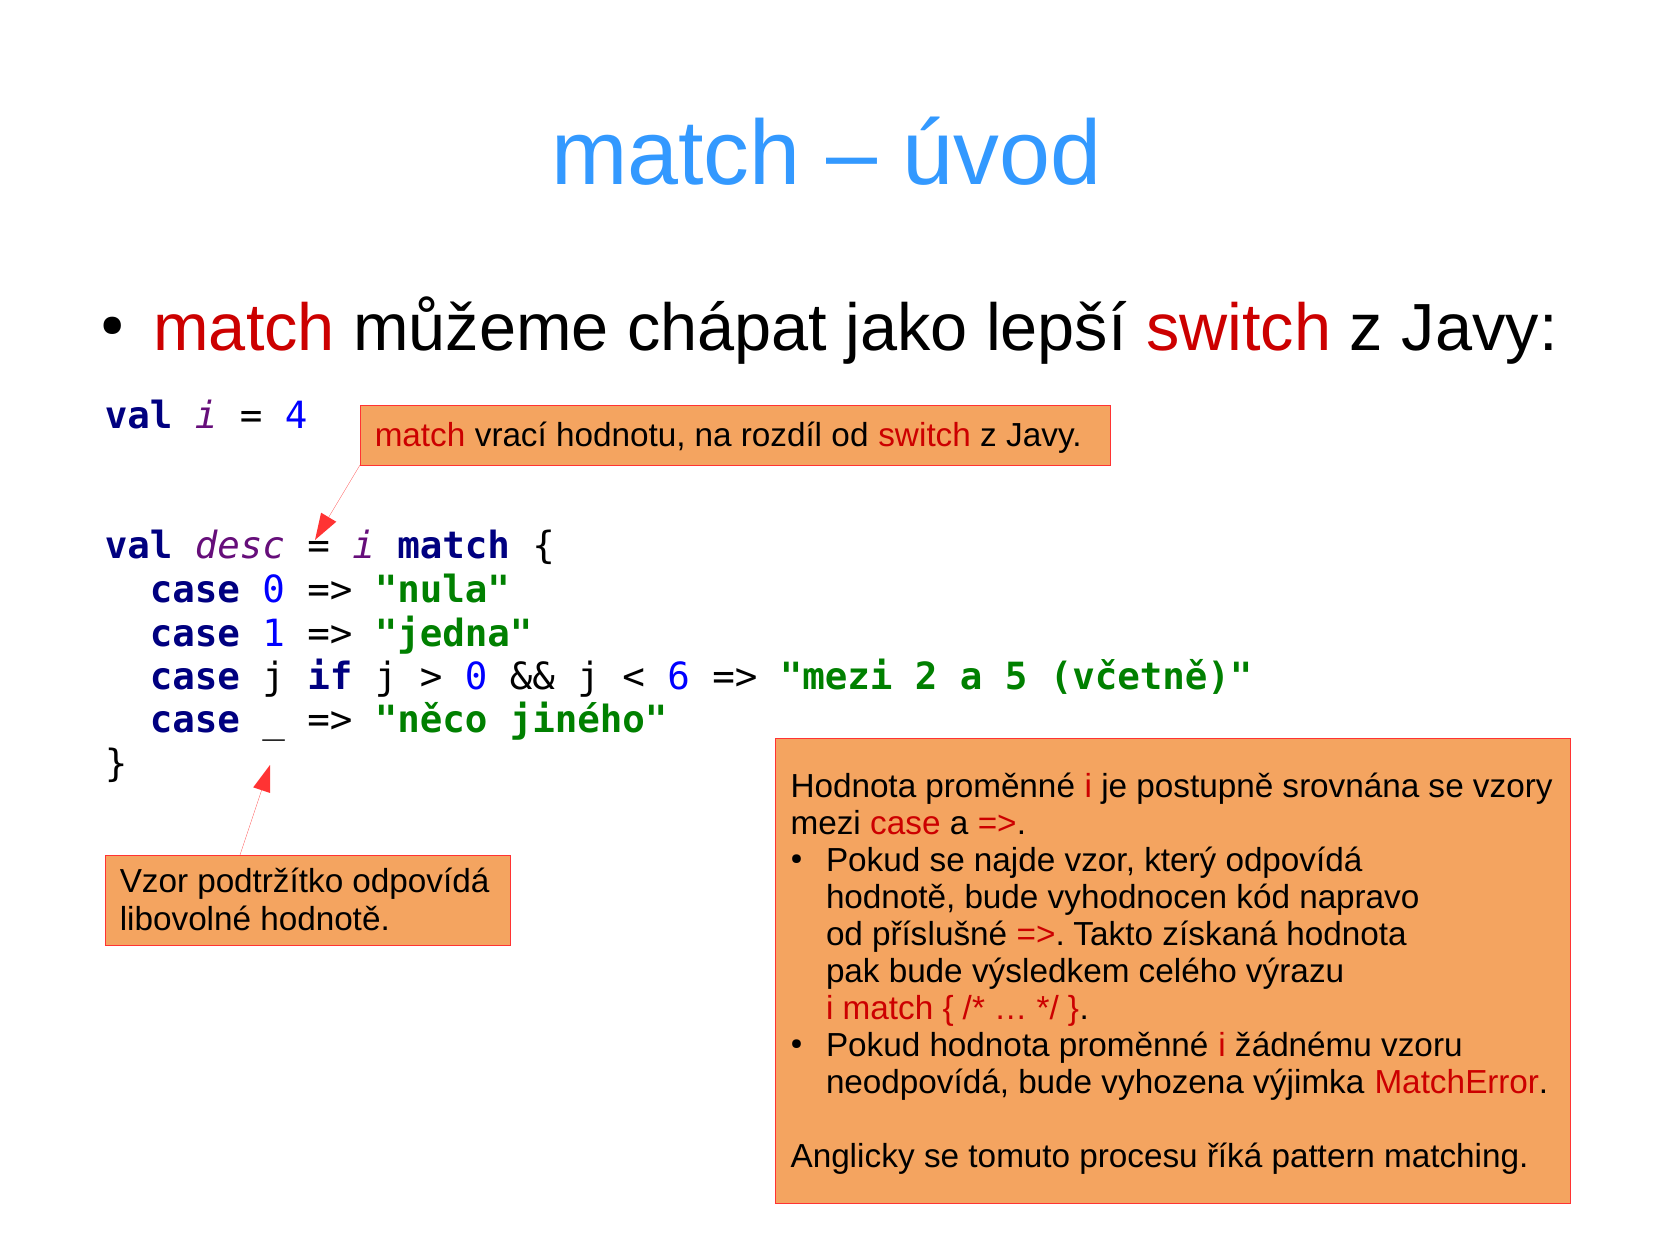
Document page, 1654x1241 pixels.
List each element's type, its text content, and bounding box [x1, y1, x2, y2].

text_box Vzor podtržítko odpovídá libovolné hodnotě. [105, 855, 511, 946]
text_box val i = 4 val desc = i match { case 0 => "nula" case 1 => "jedna" case j if j > 0 && j < 6 => "mezi 2 a 5 (včetně)" case _ => "něco jiného" } [90, 386, 1300, 798]
text_box Hodnota proměnné i je postupně srovnána se vzory mezi case a =>. Pokud se najde vzor, který odpovídá hodnotě, bude vyhodnocen kód napravo od příslušné =>. Takto získaná hodnota pak bude výsledkem celého výrazu i match { /* … */ }. Pokud hodnota proměnné i žádnému vzoru neodpovídá, bude vyhozena výjimka MatchError. Anglicky se tomuto procesu říká pattern matching. [775, 738, 1571, 1204]
list match můžeme chápat jako lepší switch z Javy: [82, 290, 1571, 1010]
title match – úvod [82, 49, 1571, 257]
